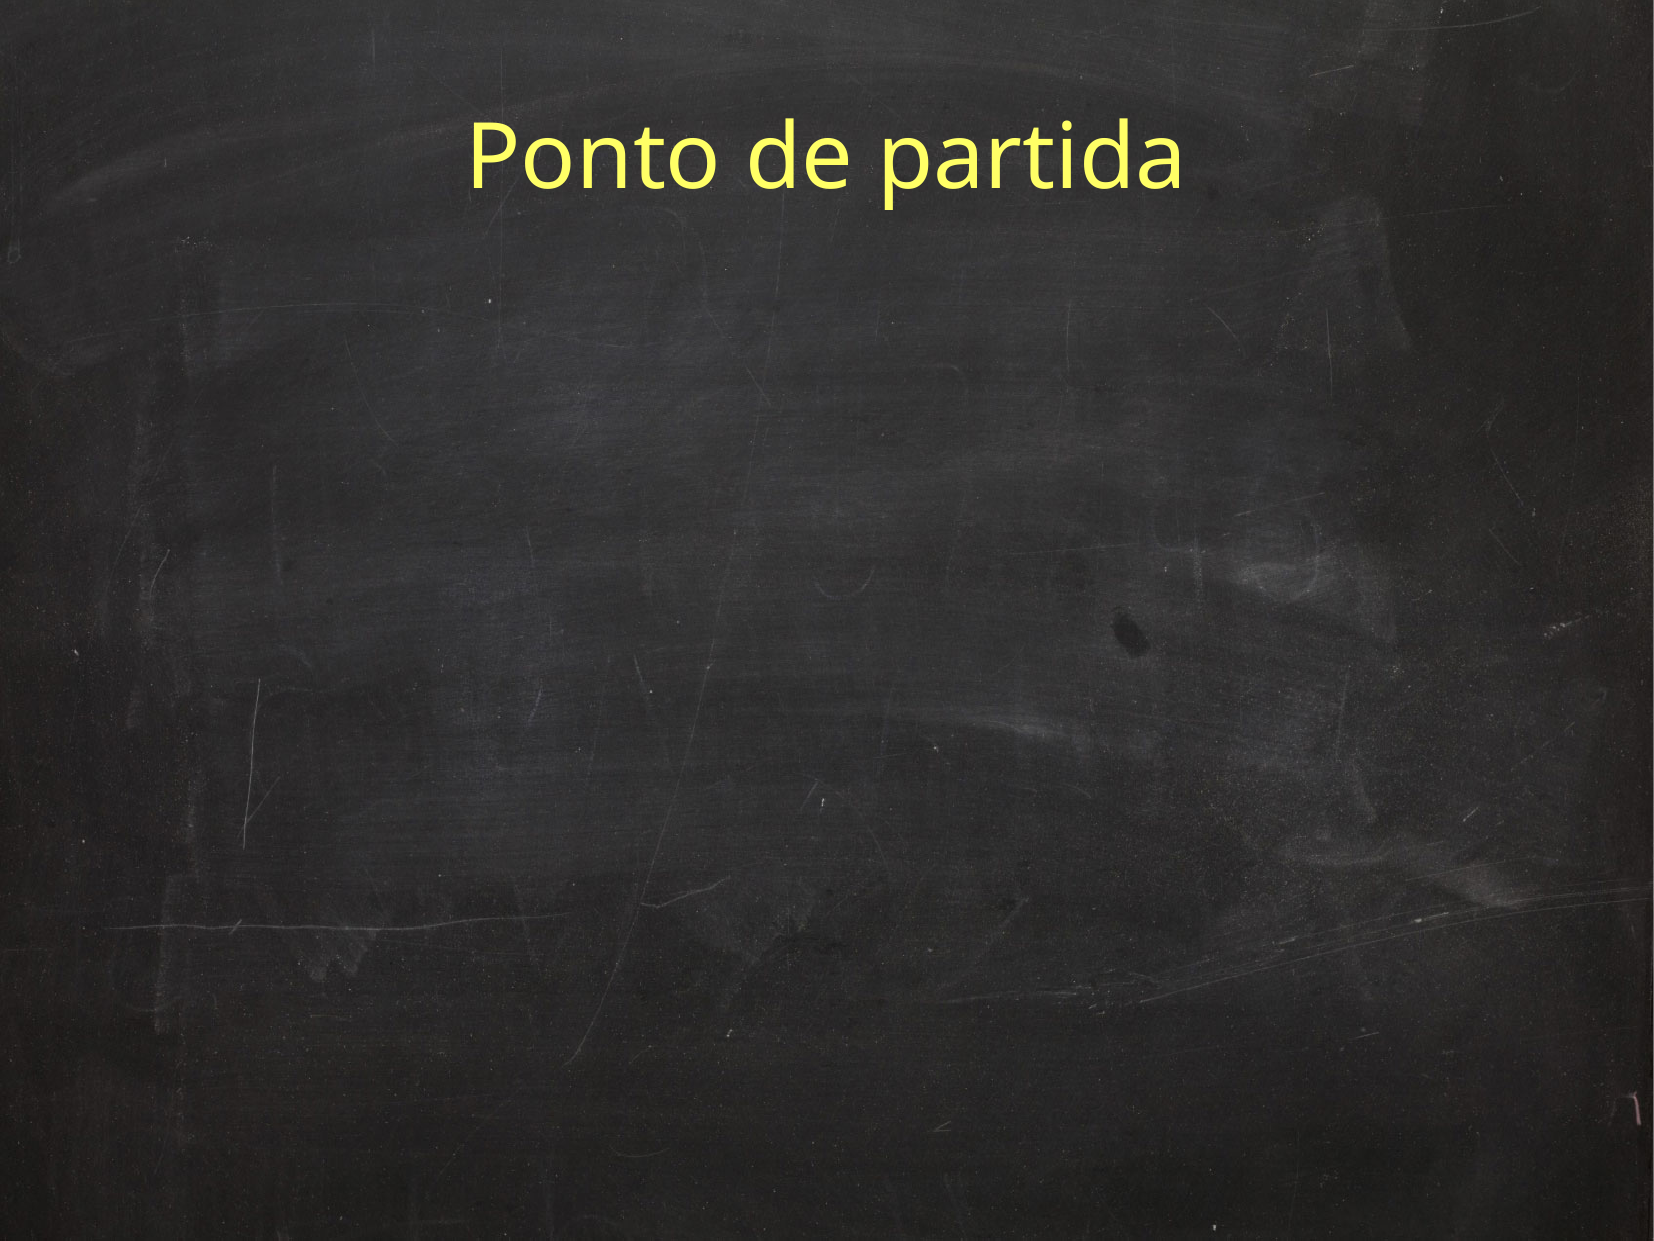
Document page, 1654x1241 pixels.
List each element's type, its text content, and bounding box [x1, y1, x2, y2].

title Ponto de partida [82, 56, 1571, 250]
picture [0, 0, 1654, 1241]
